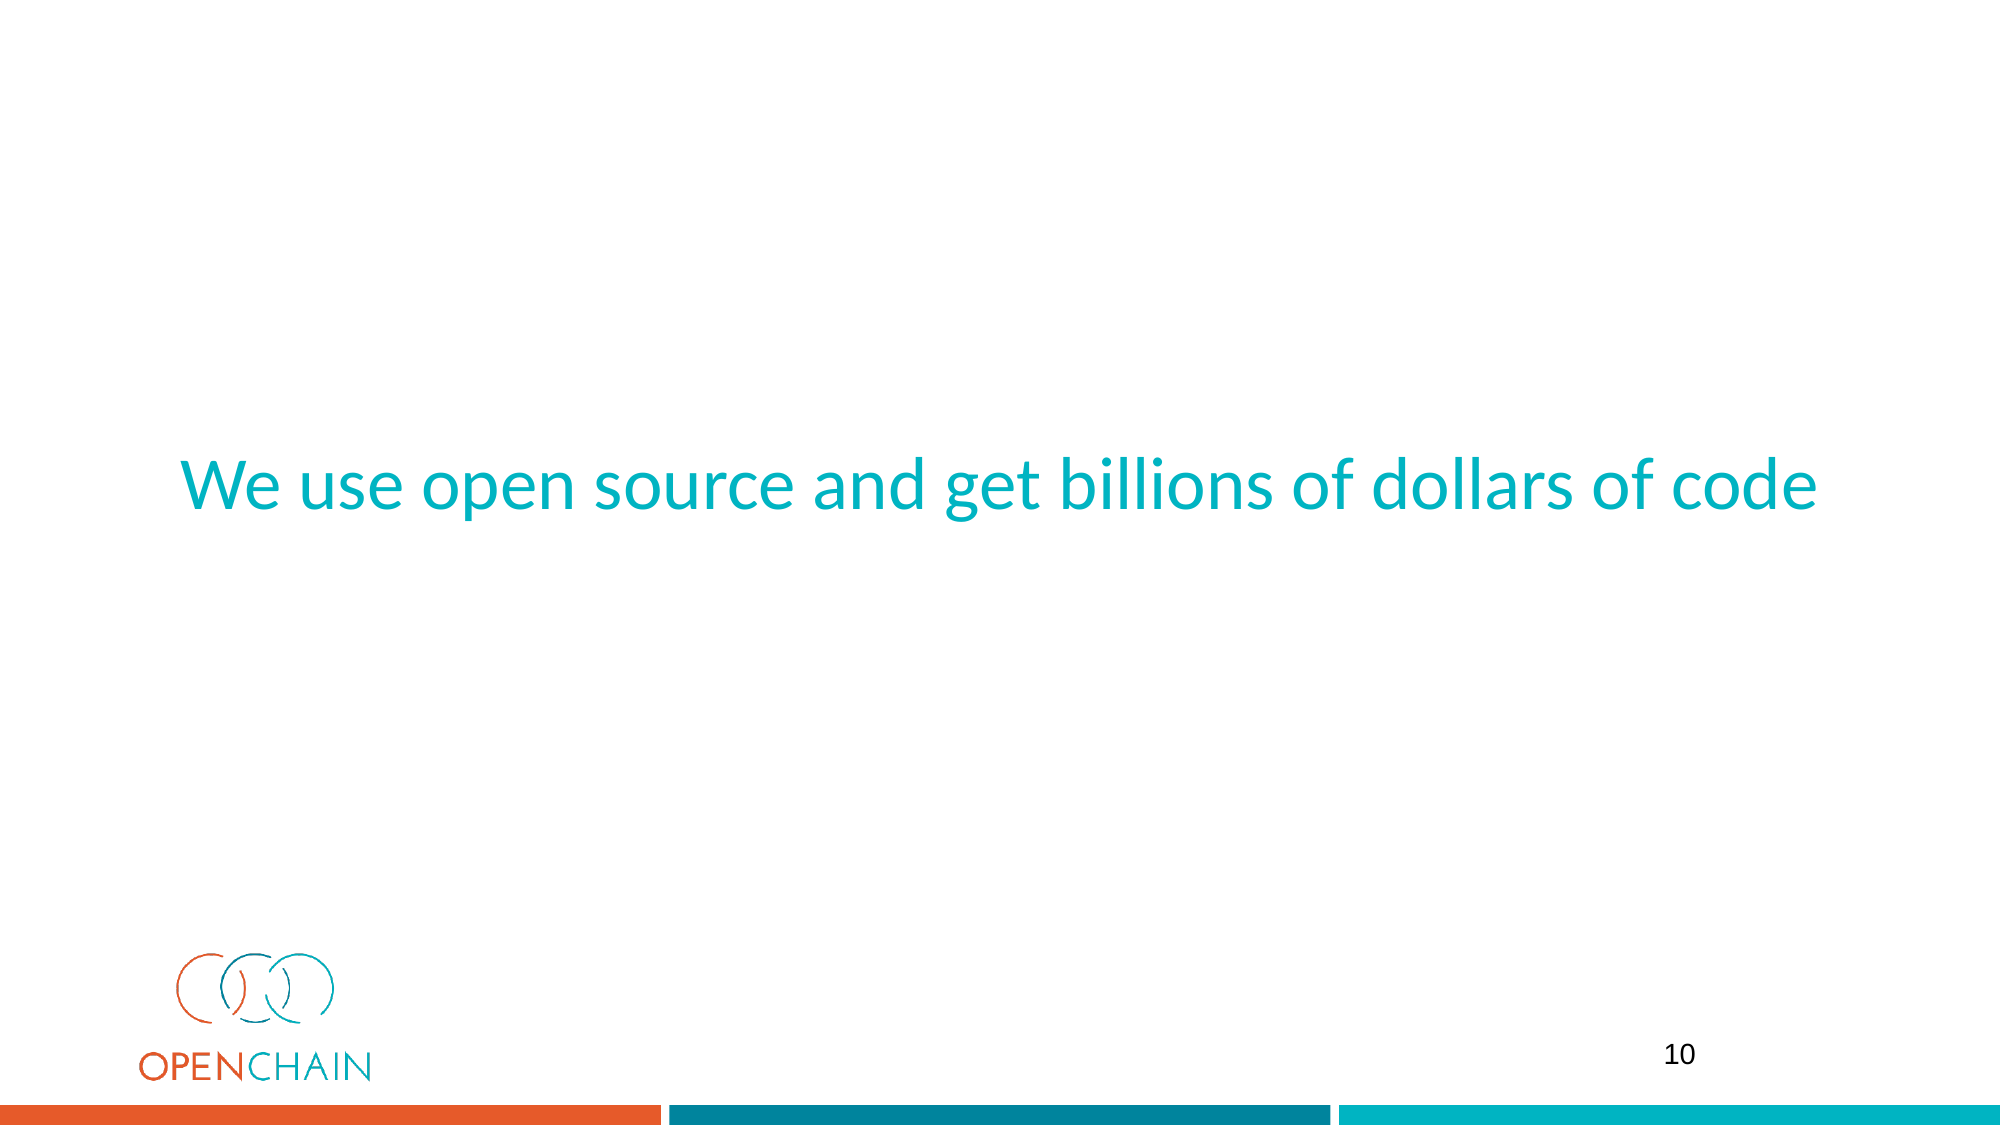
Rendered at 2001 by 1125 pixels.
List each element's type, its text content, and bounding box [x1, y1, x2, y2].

picture [137, 951, 372, 1082]
title We use open source and get billions of dollars of code [137, 376, 1863, 594]
slide_number <number> [1648, 1022, 1863, 1083]
